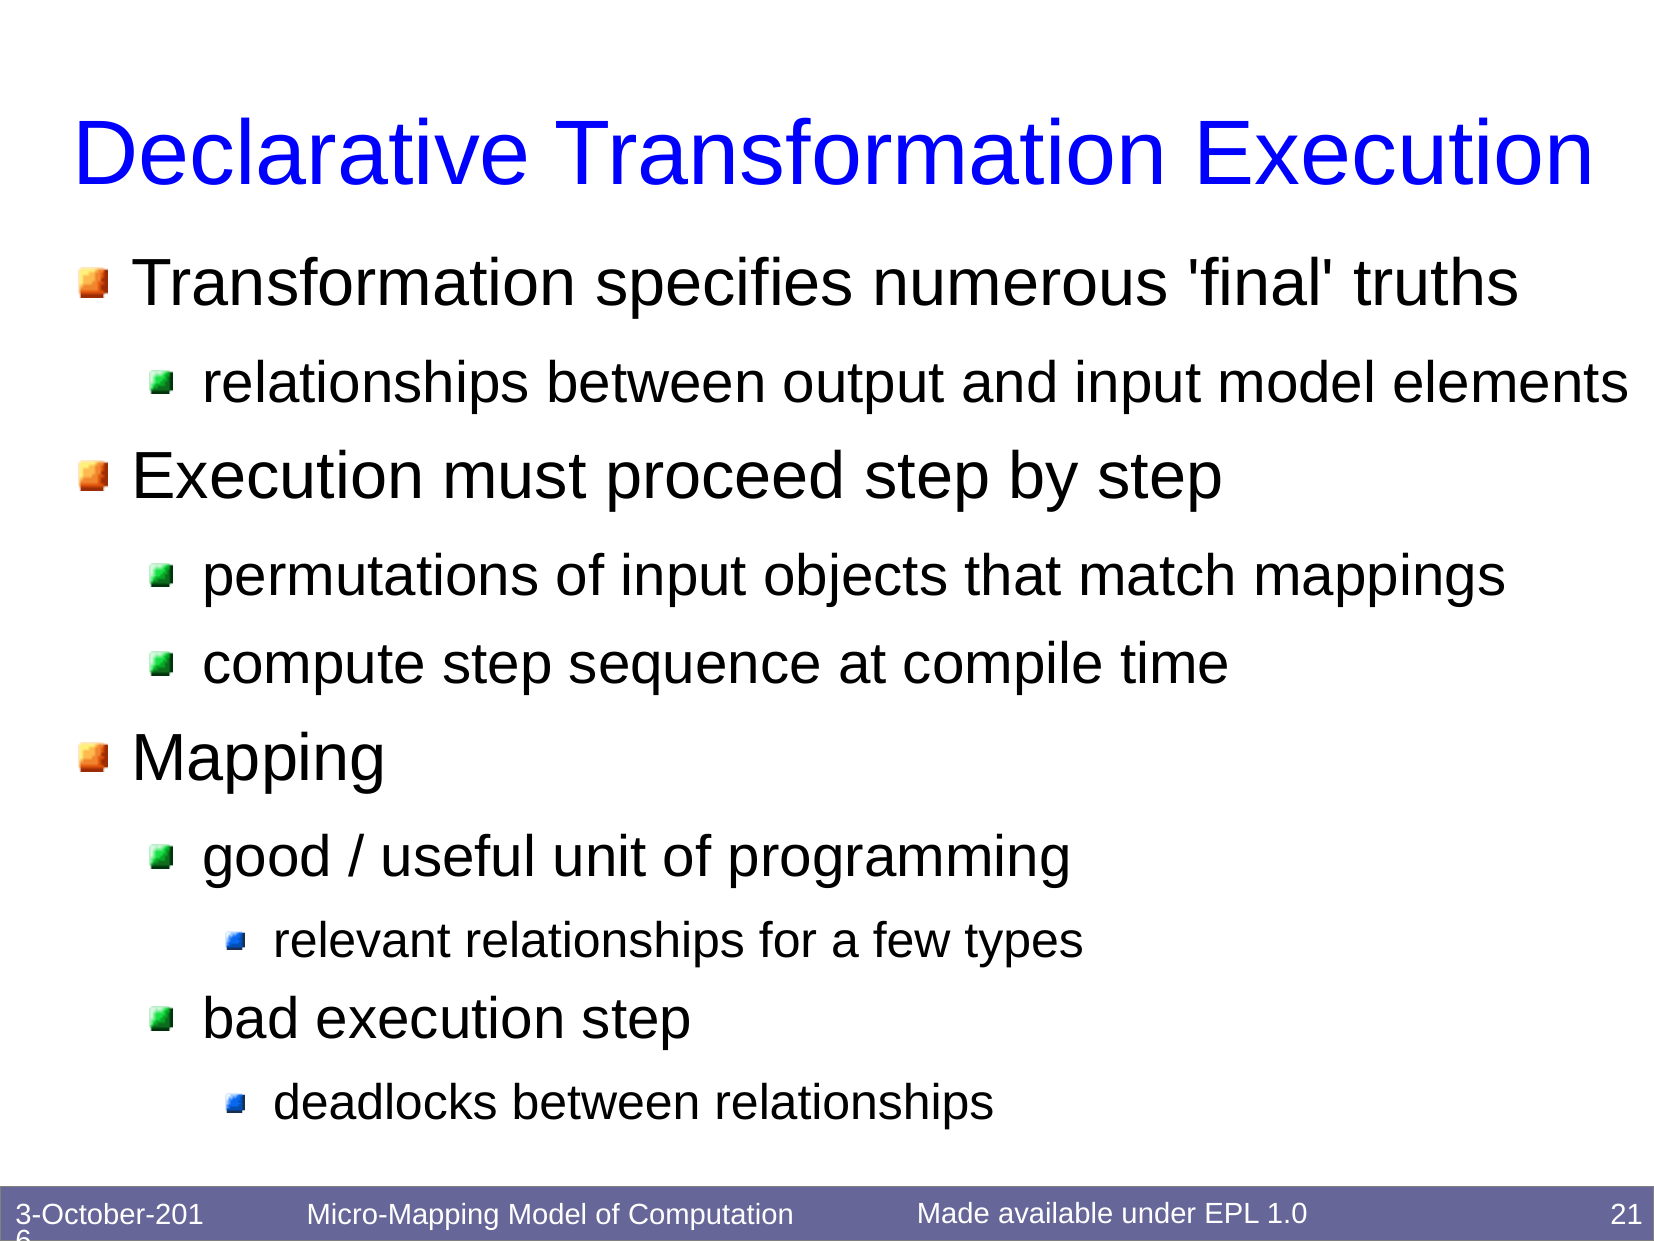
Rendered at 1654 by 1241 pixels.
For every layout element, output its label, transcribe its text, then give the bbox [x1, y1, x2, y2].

list Transformation specifies numerous 'final' truths relationships between output and input model elements Execution must proceed step by step permutations of input objects that match mappings compute step sequence at compile time Mapping good / useful unit of programming relevant relationships for a few types bad execution step deadlocks between relationships [60, 245, 1635, 1130]
title Declarative Transformation Execution [54, 49, 1616, 257]
